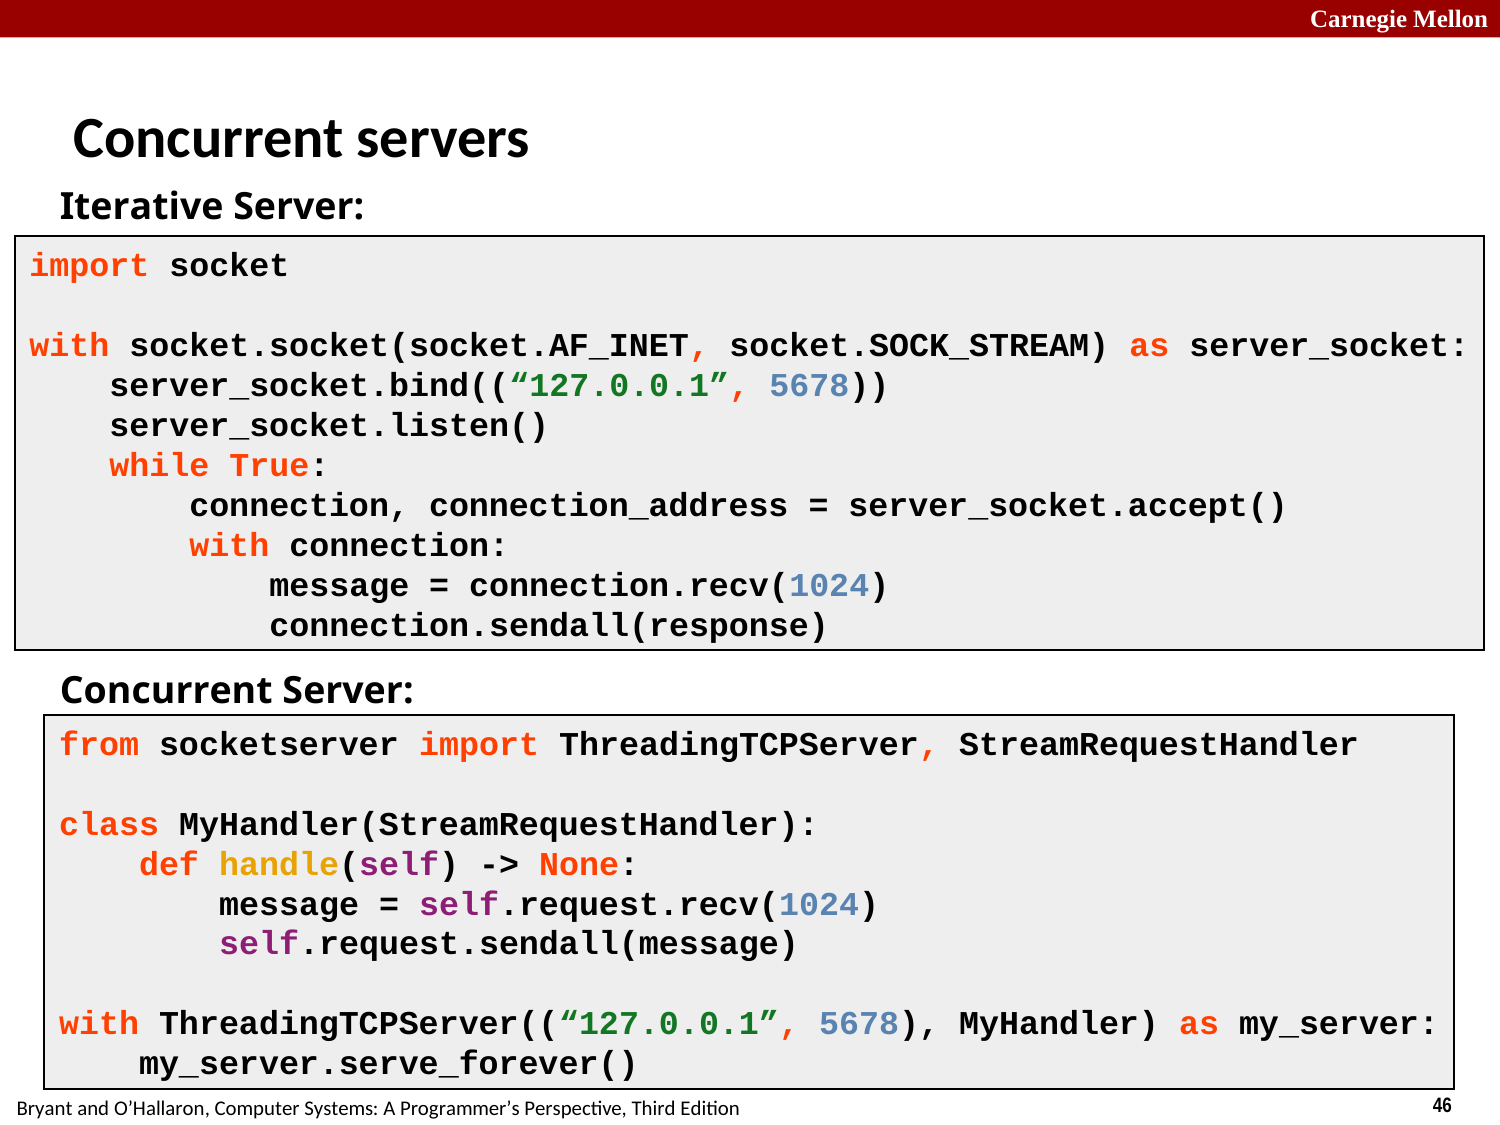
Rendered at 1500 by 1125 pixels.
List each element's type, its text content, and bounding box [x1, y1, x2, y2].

title Concurrent servers [58, 71, 1304, 197]
text_box Iterative Server: [45, 174, 511, 235]
text_box Concurrent Server: [45, 658, 511, 719]
text_box import socket with socket.socket(socket.AF_INET, socket.SOCK_STREAM) as server_socket: server_socket.bind((“127.0.0.1”, 5678)) server_socket.listen() while True: connection, connection_address = server_socket.accept() with connection: message = connection.recv(1024) connection.sendall(response) [14, 236, 1485, 651]
text_box from socketserver import ThreadingTCPServer, StreamRequestHandler class MyHandler(StreamRequestHandler): def handle(self) -> None: message = self.request.recv(1024) self.request.sendall(message) with ThreadingTCPServer((“127.0.0.1”, 5678), MyHandler) as my_server: my_server.serve_forever() [44, 714, 1455, 1089]
